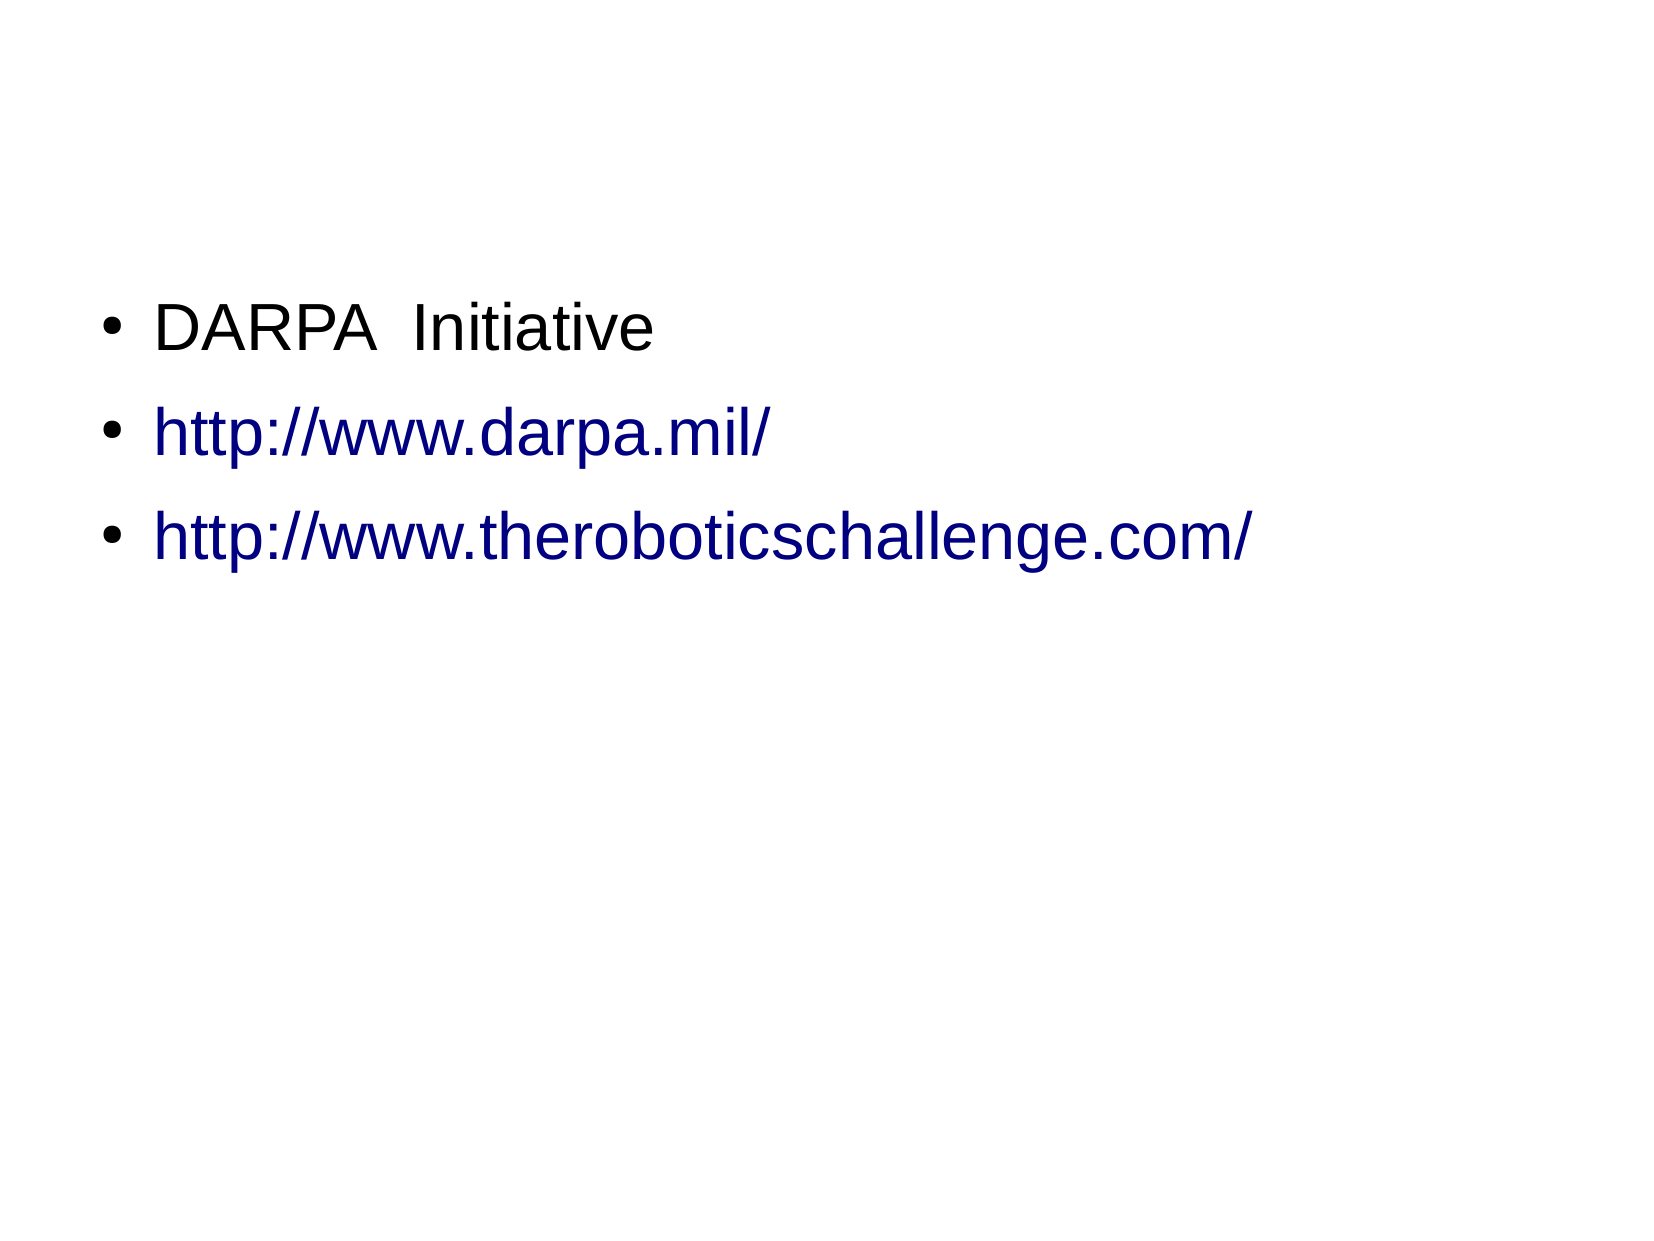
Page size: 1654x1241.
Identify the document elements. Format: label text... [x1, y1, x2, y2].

list DARPA Initiative http://www.darpa.mil/ http://www.theroboticschallenge.com/ [82, 290, 1538, 1010]
